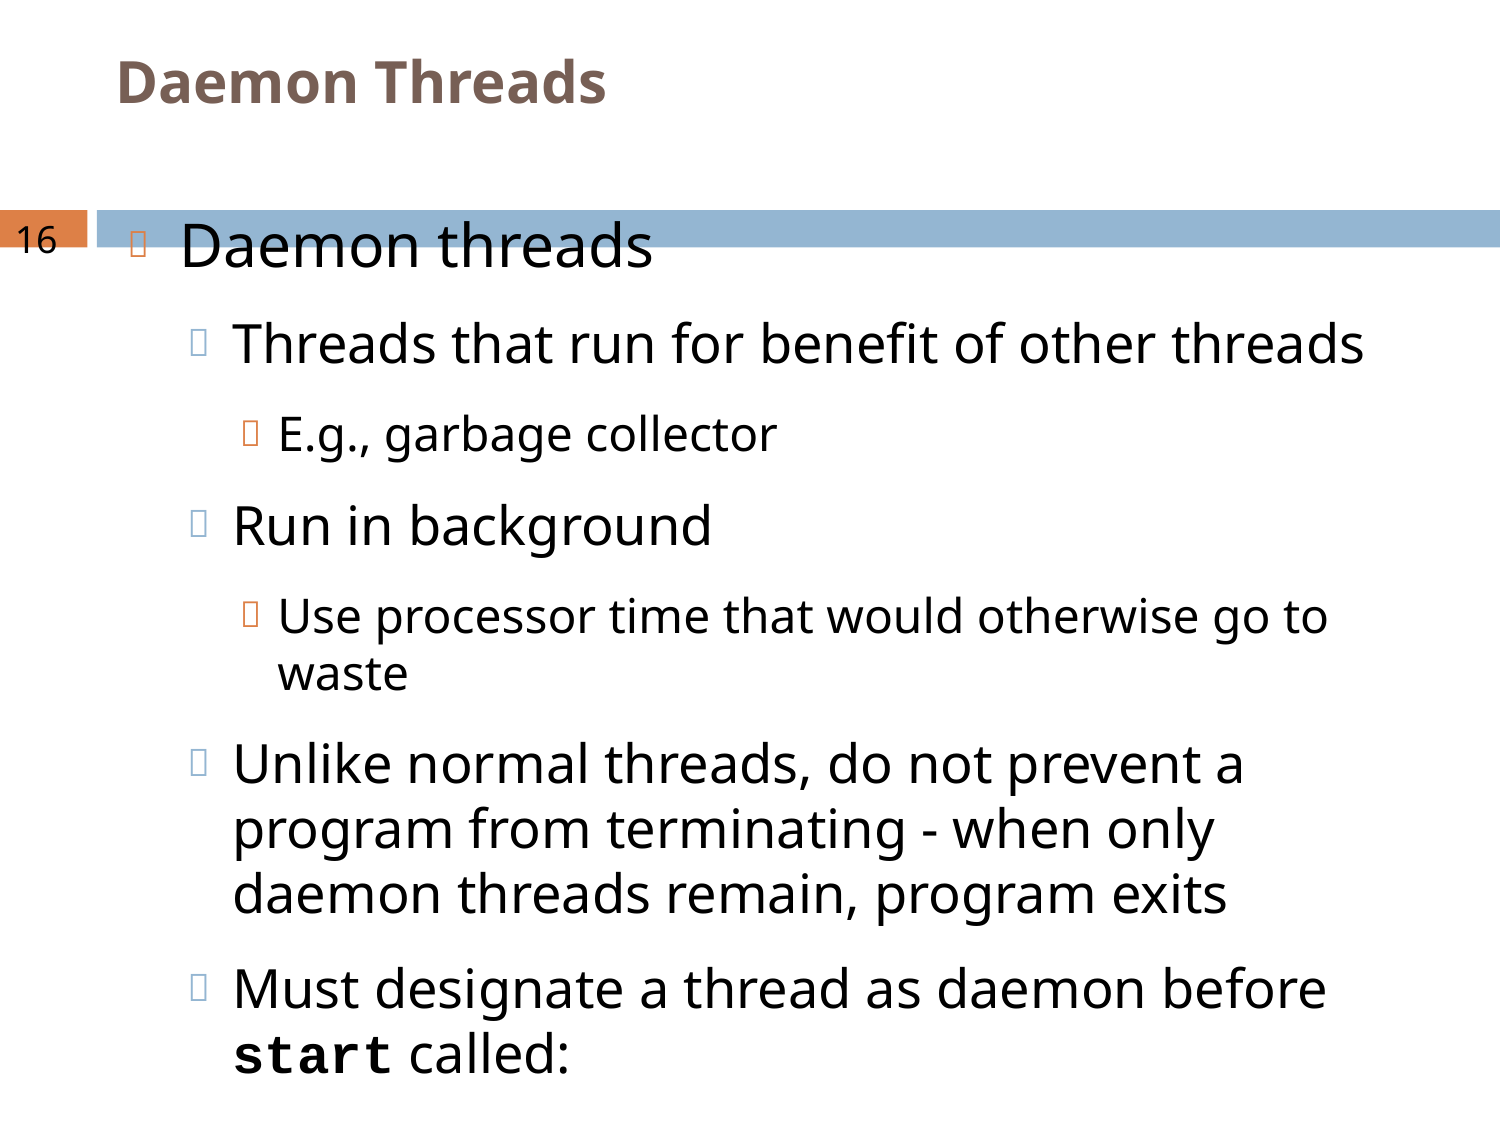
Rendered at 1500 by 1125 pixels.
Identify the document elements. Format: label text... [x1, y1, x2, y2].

title Daemon Threads [100, 37, 1438, 200]
list Daemon threads Threads that run for benefit of other threads E.g., garbage collector Run in background Use processor time that would otherwise go to waste Unlike normal threads, do not prevent a program from terminating - when only daemon threads remain, program exits Must designate a thread as daemon before start called: void setDaemon( true ); Method boolean isDaemon() Returns true if thread is a daemon thread [112, 200, 1438, 1063]
slide_number <number> [0, 208, 88, 249]
